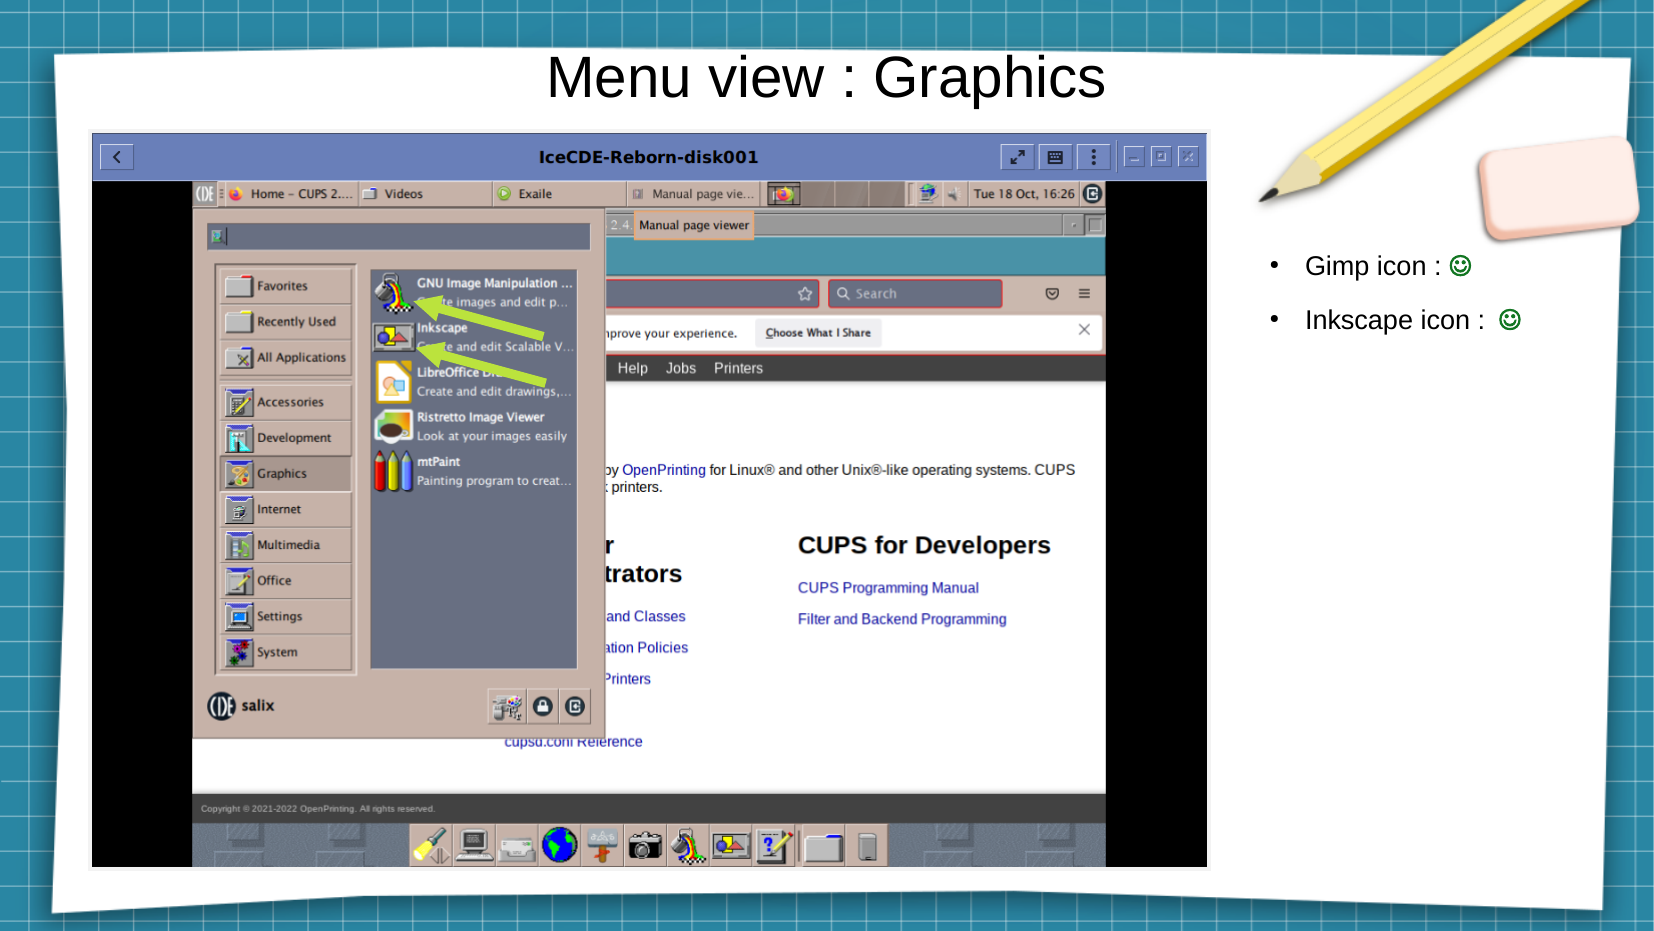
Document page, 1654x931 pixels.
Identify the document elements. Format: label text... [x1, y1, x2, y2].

picture [0, 0, 1654, 931]
text_box Gimp icon : ☺ Inkscape icon : ☺ [1254, 243, 1580, 621]
title Menu view : Graphics [82, 37, 1571, 119]
